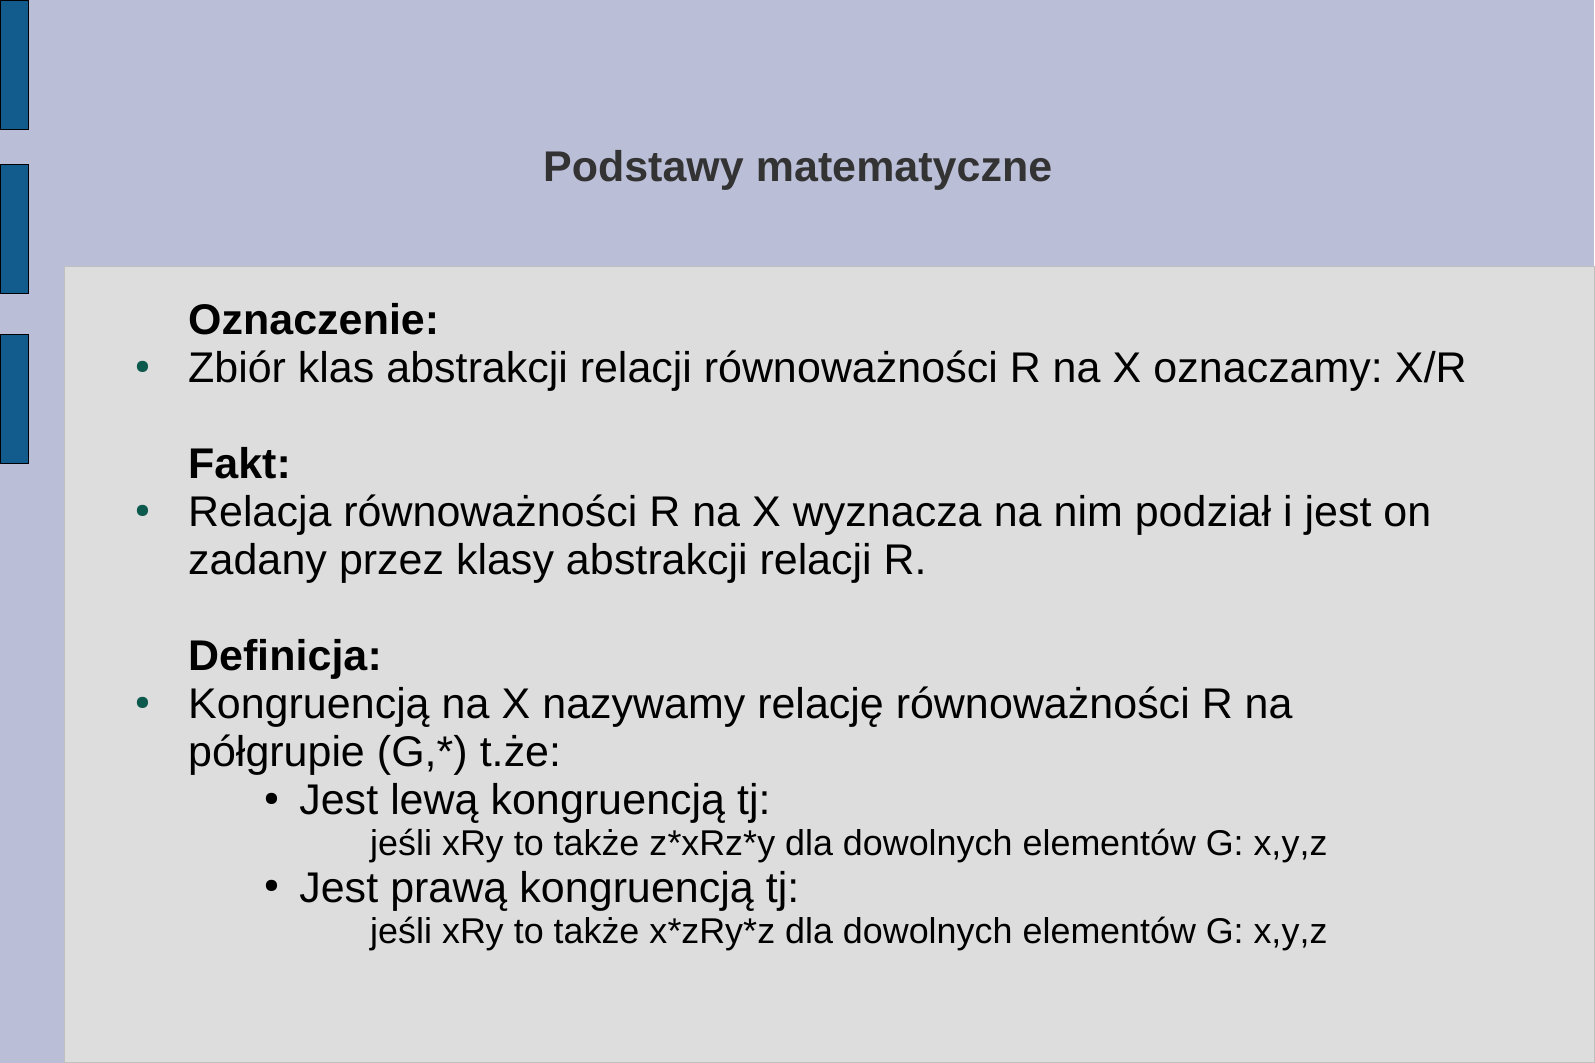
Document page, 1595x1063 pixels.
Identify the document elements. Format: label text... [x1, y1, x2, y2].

title Podstawy matematyczne [117, 78, 1479, 256]
list Oznaczenie: Zbiór klas abstrakcji relacji równoważności R na X oznaczamy: X/R Fakt: Relacja równoważności R na X wyznacza na nim podział i jest on zadany przez klasy abstrakcji relacji R. Definicja: Kongruencją na X nazywamy relację równoważności R na półgrupie (G,*) t.że: Jest lewą kongruencją tj: jeśli xRy to także z*xRz*y dla dowolnych elementów G: x,y,z Jest prawą kongruencją tj: jeśli xRy to także x*zRy*z dla dowolnych elementów G: x,y,z [117, 295, 1479, 1005]
